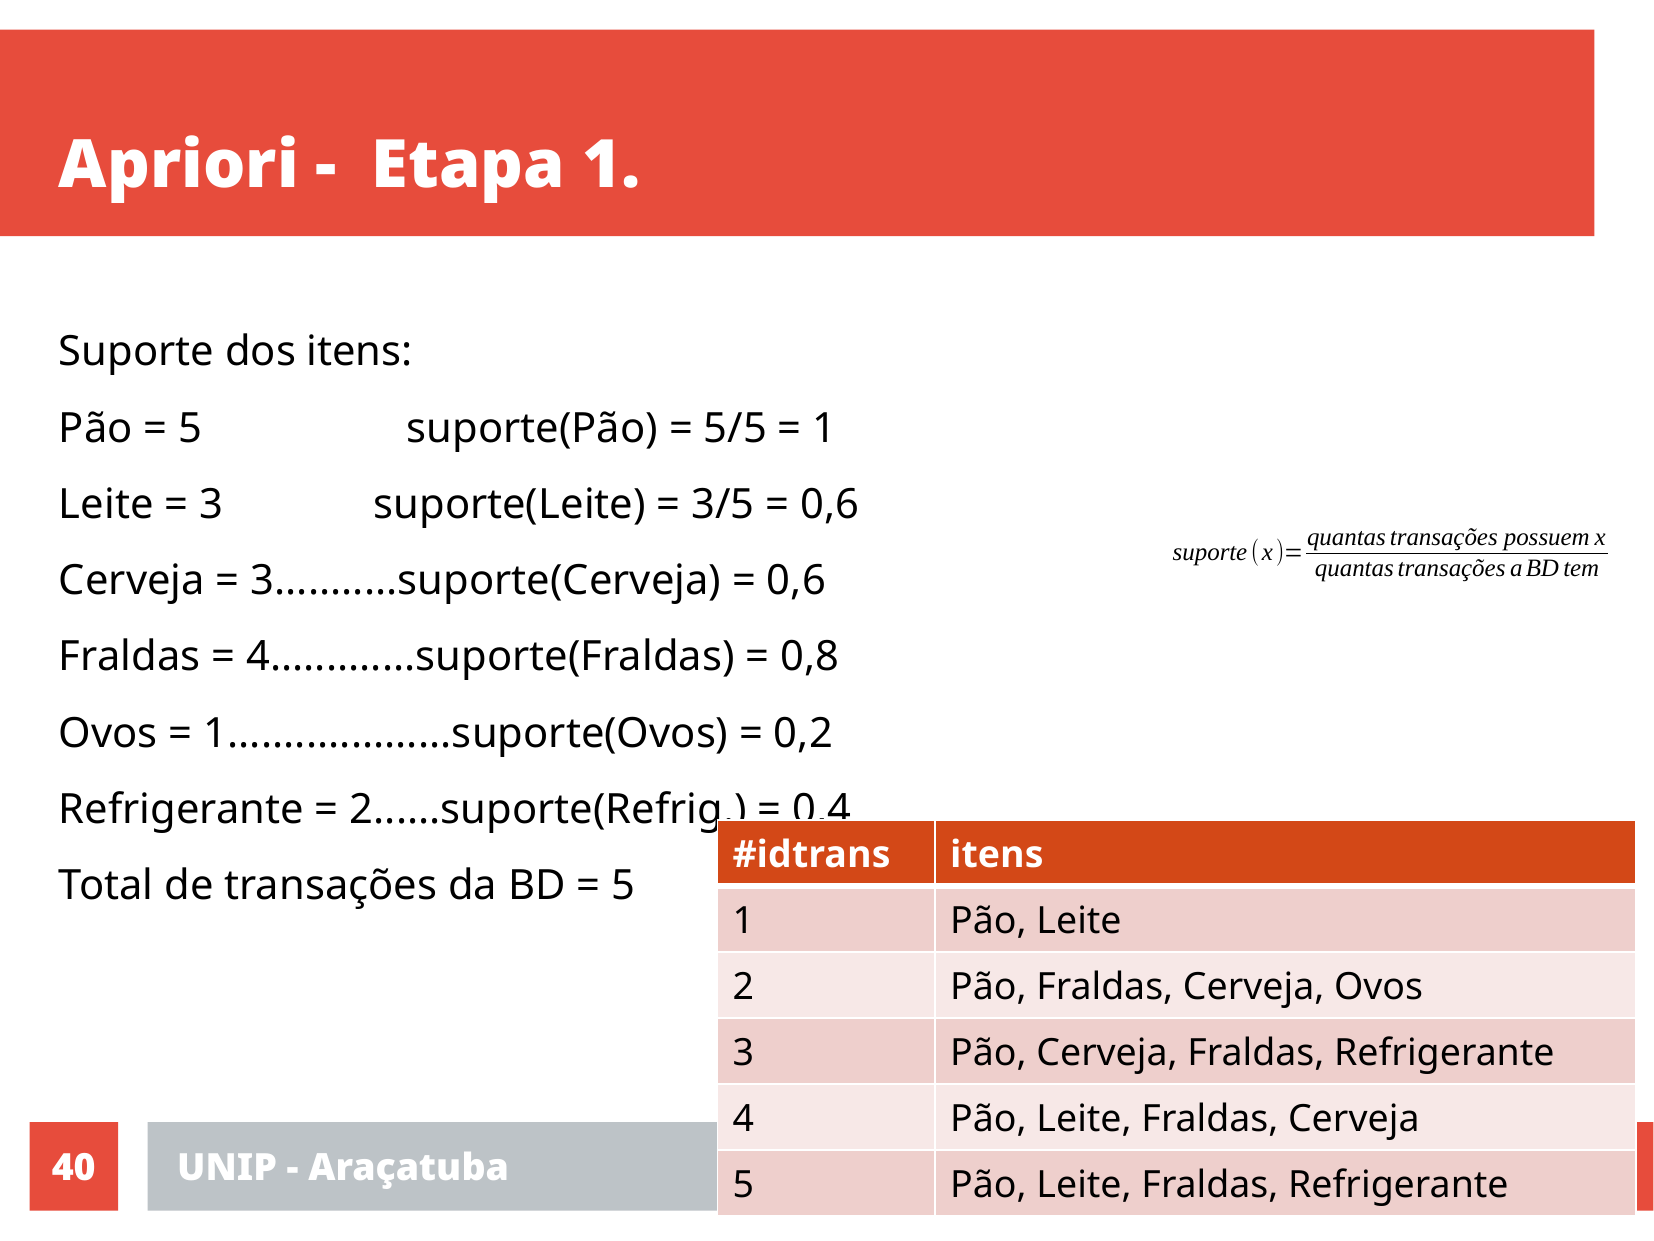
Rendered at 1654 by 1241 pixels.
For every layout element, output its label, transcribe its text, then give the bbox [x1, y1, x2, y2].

title Apriori - Etapa 1. [59, 59, 1595, 207]
table_cell 5 [718, 1151, 934, 1215]
list Suporte dos itens: Pão = 5 suporte(Pão) = 5/5 = 1 Leite = 3 suporte(Leite) = 3/5 = 0,6 Cerveja = 3...........suporte(Cerveja) = 0,6 Fraldas = 4.............suporte(Fraldas) = 0,8 Ovos = 1....................suporte(Ovos) = 0,2 Refrigerante = 2......suporte(Refrig.) = 0,4 Total de transações da BD = 5 [59, 324, 1565, 1093]
table_cell Pão, Leite, Fraldas, Refrigerante [936, 1151, 1635, 1215]
table_cell Pão, Cerveja, Fraldas, Refrigerante [936, 1019, 1635, 1083]
table_cell 4 [718, 1085, 934, 1149]
table_cell 2 [718, 953, 934, 1017]
table_cell 3 [718, 1019, 934, 1083]
table_cell 1 [718, 889, 934, 951]
table_header itens [936, 821, 1635, 883]
chart [1166, 523, 1616, 583]
table_header #idtrans [718, 821, 934, 883]
table_cell Pão, Leite, Fraldas, Cerveja [936, 1085, 1635, 1149]
table_cell Pão, Leite [936, 889, 1635, 951]
table_cell Pão, Fraldas, Cerveja, Ovos [936, 953, 1635, 1017]
